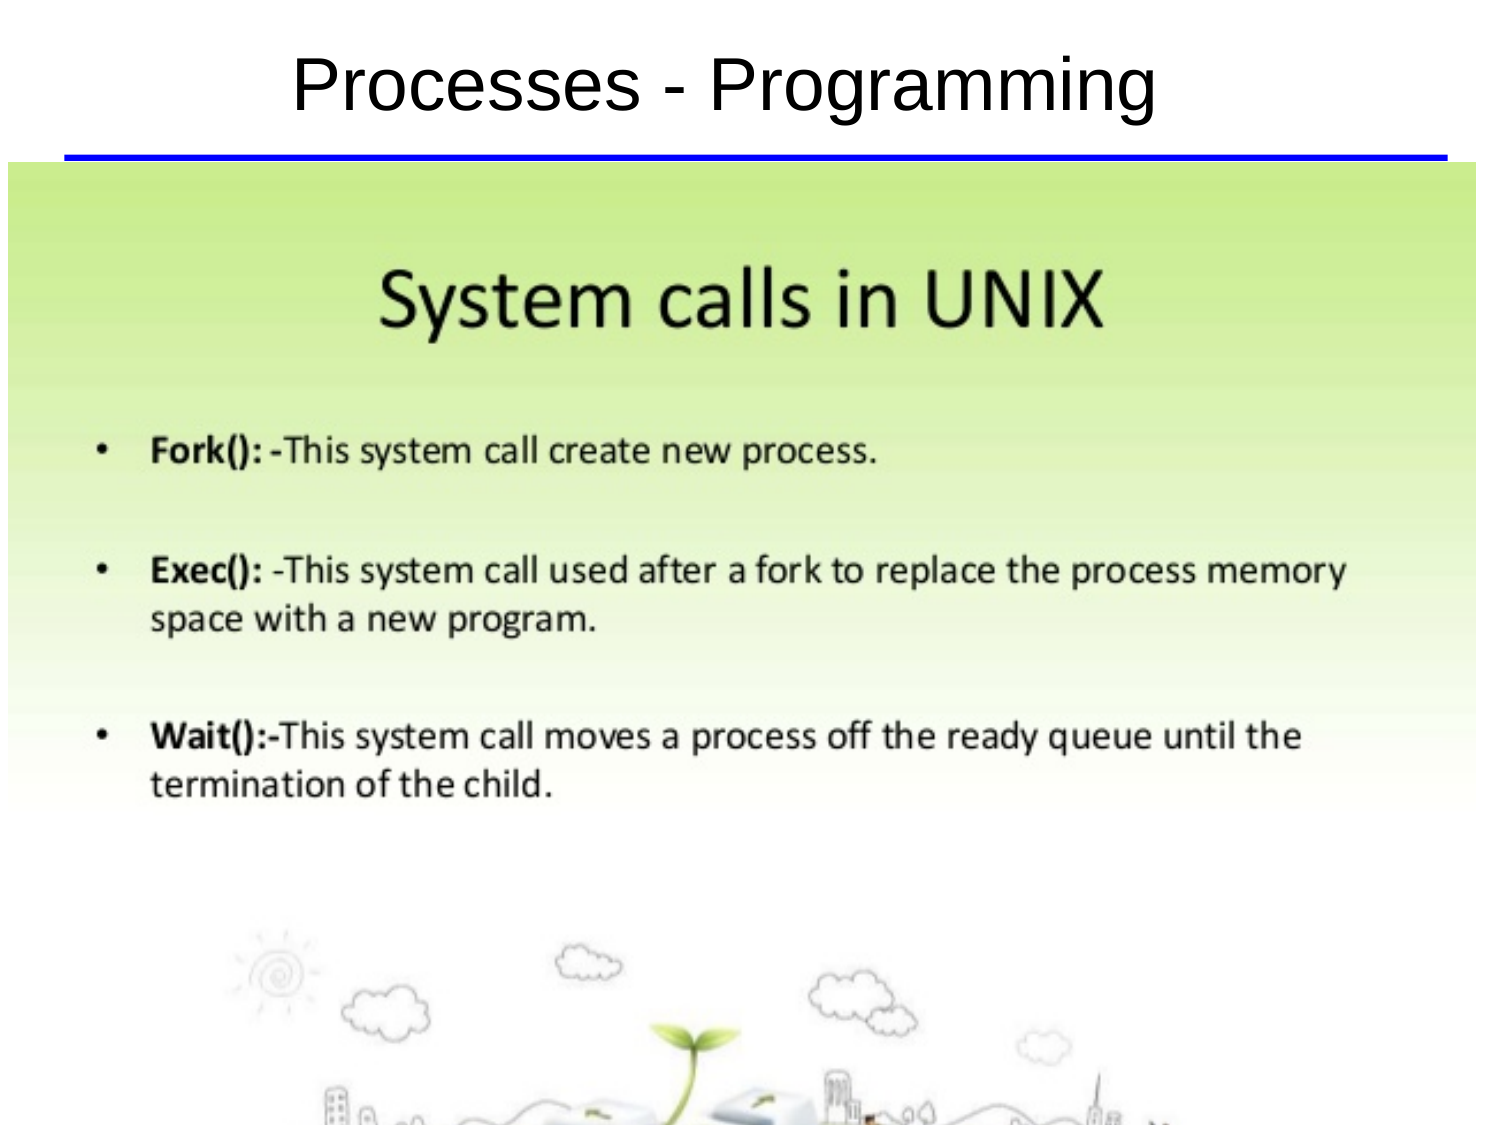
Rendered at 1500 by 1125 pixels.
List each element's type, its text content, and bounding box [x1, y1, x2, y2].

picture [8, 162, 1476, 1125]
title Processes - Programming [92, 17, 1359, 143]
